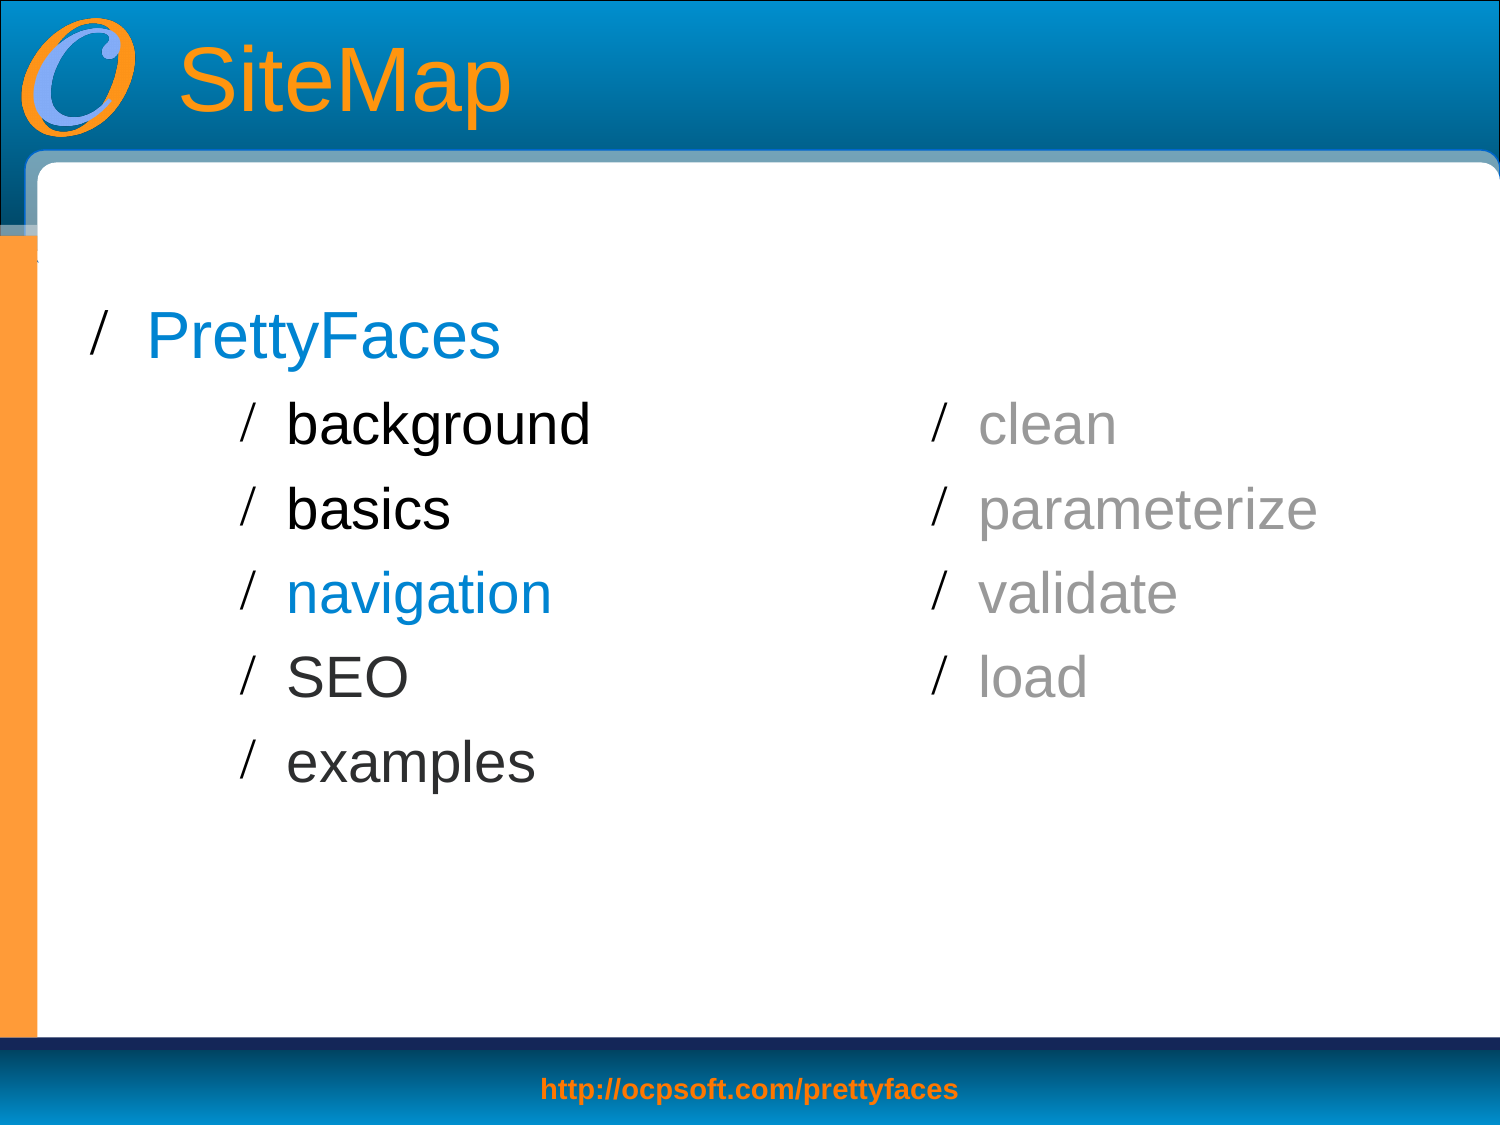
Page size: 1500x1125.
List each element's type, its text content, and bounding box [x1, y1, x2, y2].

picture [22, 19, 135, 136]
title SiteMap [162, 4, 1463, 146]
list clean parameterize validate load [766, 187, 1426, 931]
list PrettyFaces background basics navigation SEO examples [75, 187, 734, 931]
